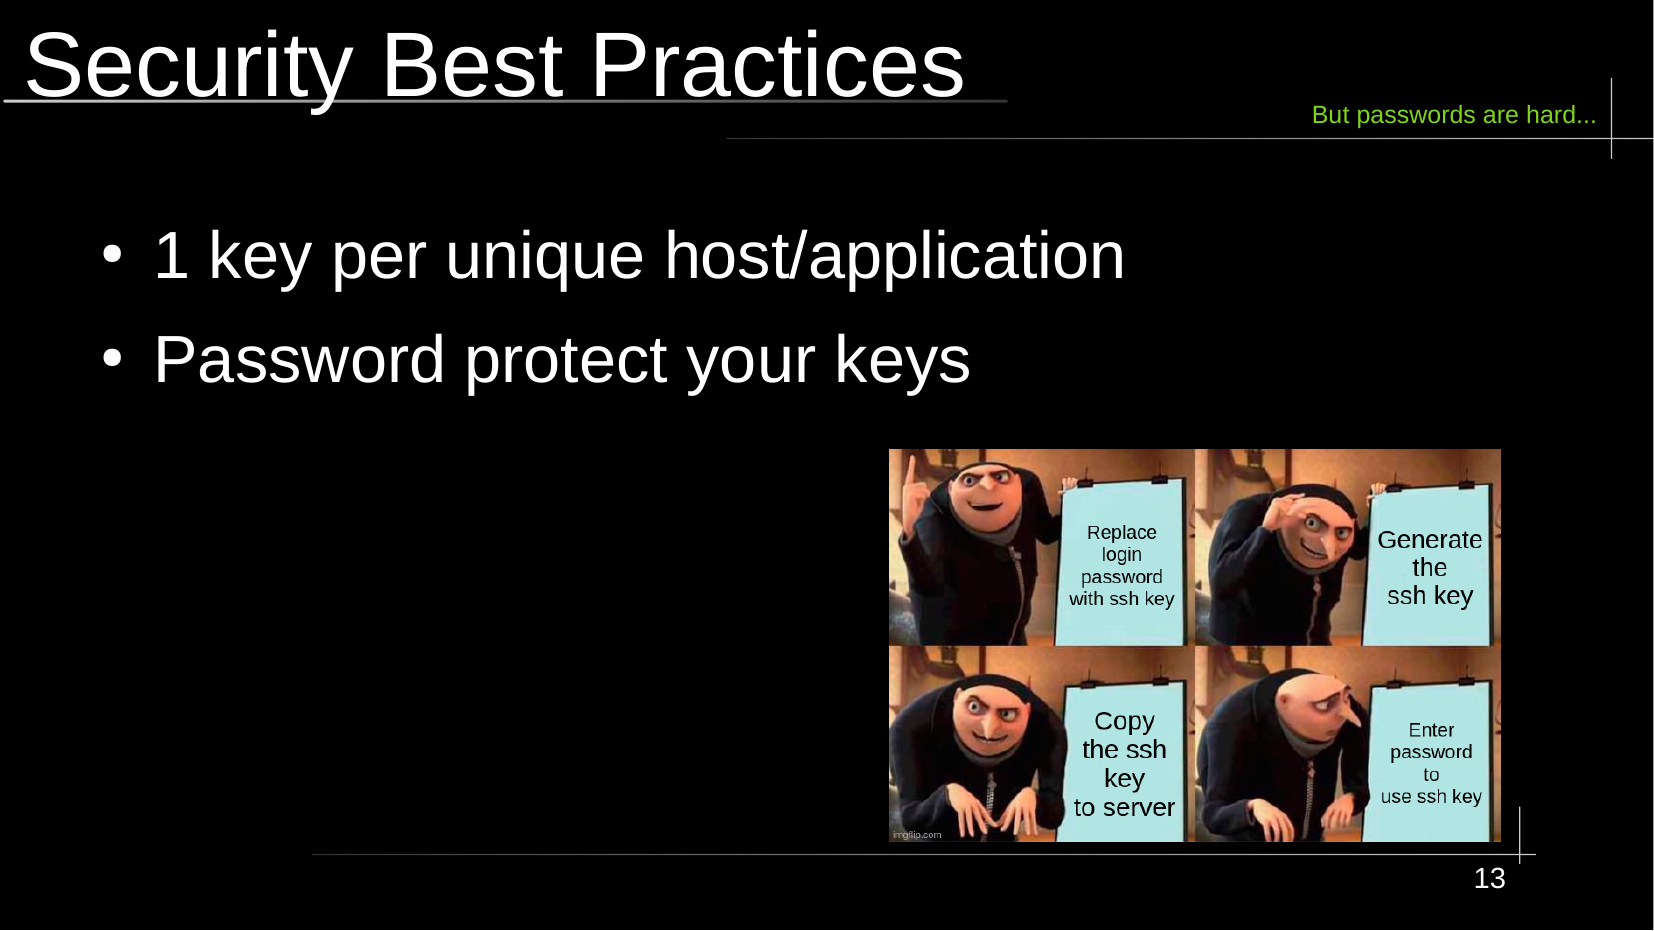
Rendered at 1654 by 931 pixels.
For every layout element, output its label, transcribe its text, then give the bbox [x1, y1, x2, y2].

title Security Best Practices [23, 11, 1589, 119]
list 1 key per unique host/application Password protect your keys [82, 217, 1571, 758]
text_box But passwords are hard... [1012, 93, 1613, 137]
picture [889, 449, 1501, 842]
